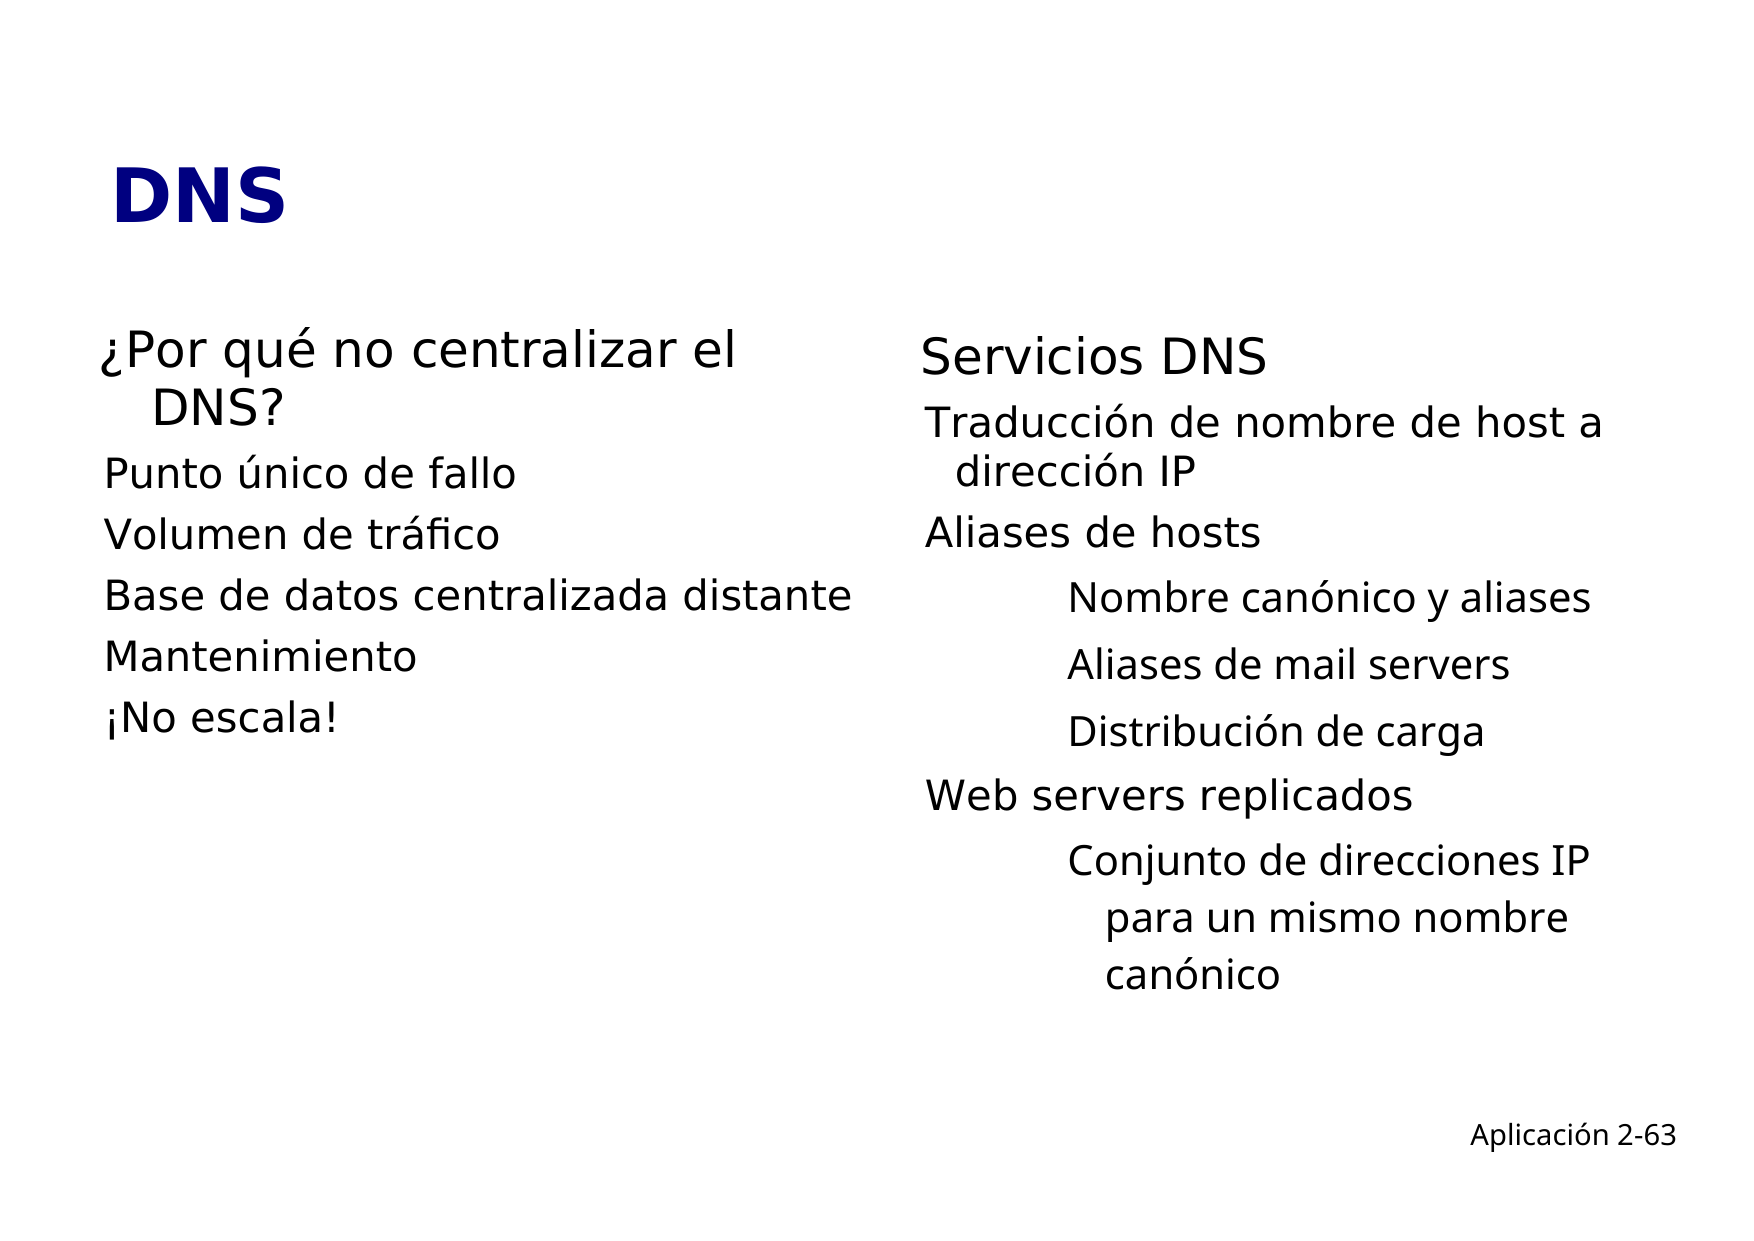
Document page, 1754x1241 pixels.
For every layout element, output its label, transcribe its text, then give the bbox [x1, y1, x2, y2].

list Servicios DNS Traducción de nombre de host a dirección IP Aliases de hosts Nombre canónico y aliases Aliases de mail servers Distribución de carga Web servers replicados Conjunto de direcciones IP para un mismo nombre canónico [902, 320, 1672, 1125]
list ¿Por qué no centralizar el DNS? Punto único de fallo Volumen de tráfico Base de datos centralizada distante Mantenimiento ¡No escala! [95, 320, 865, 820]
title DNS [95, 88, 1671, 305]
